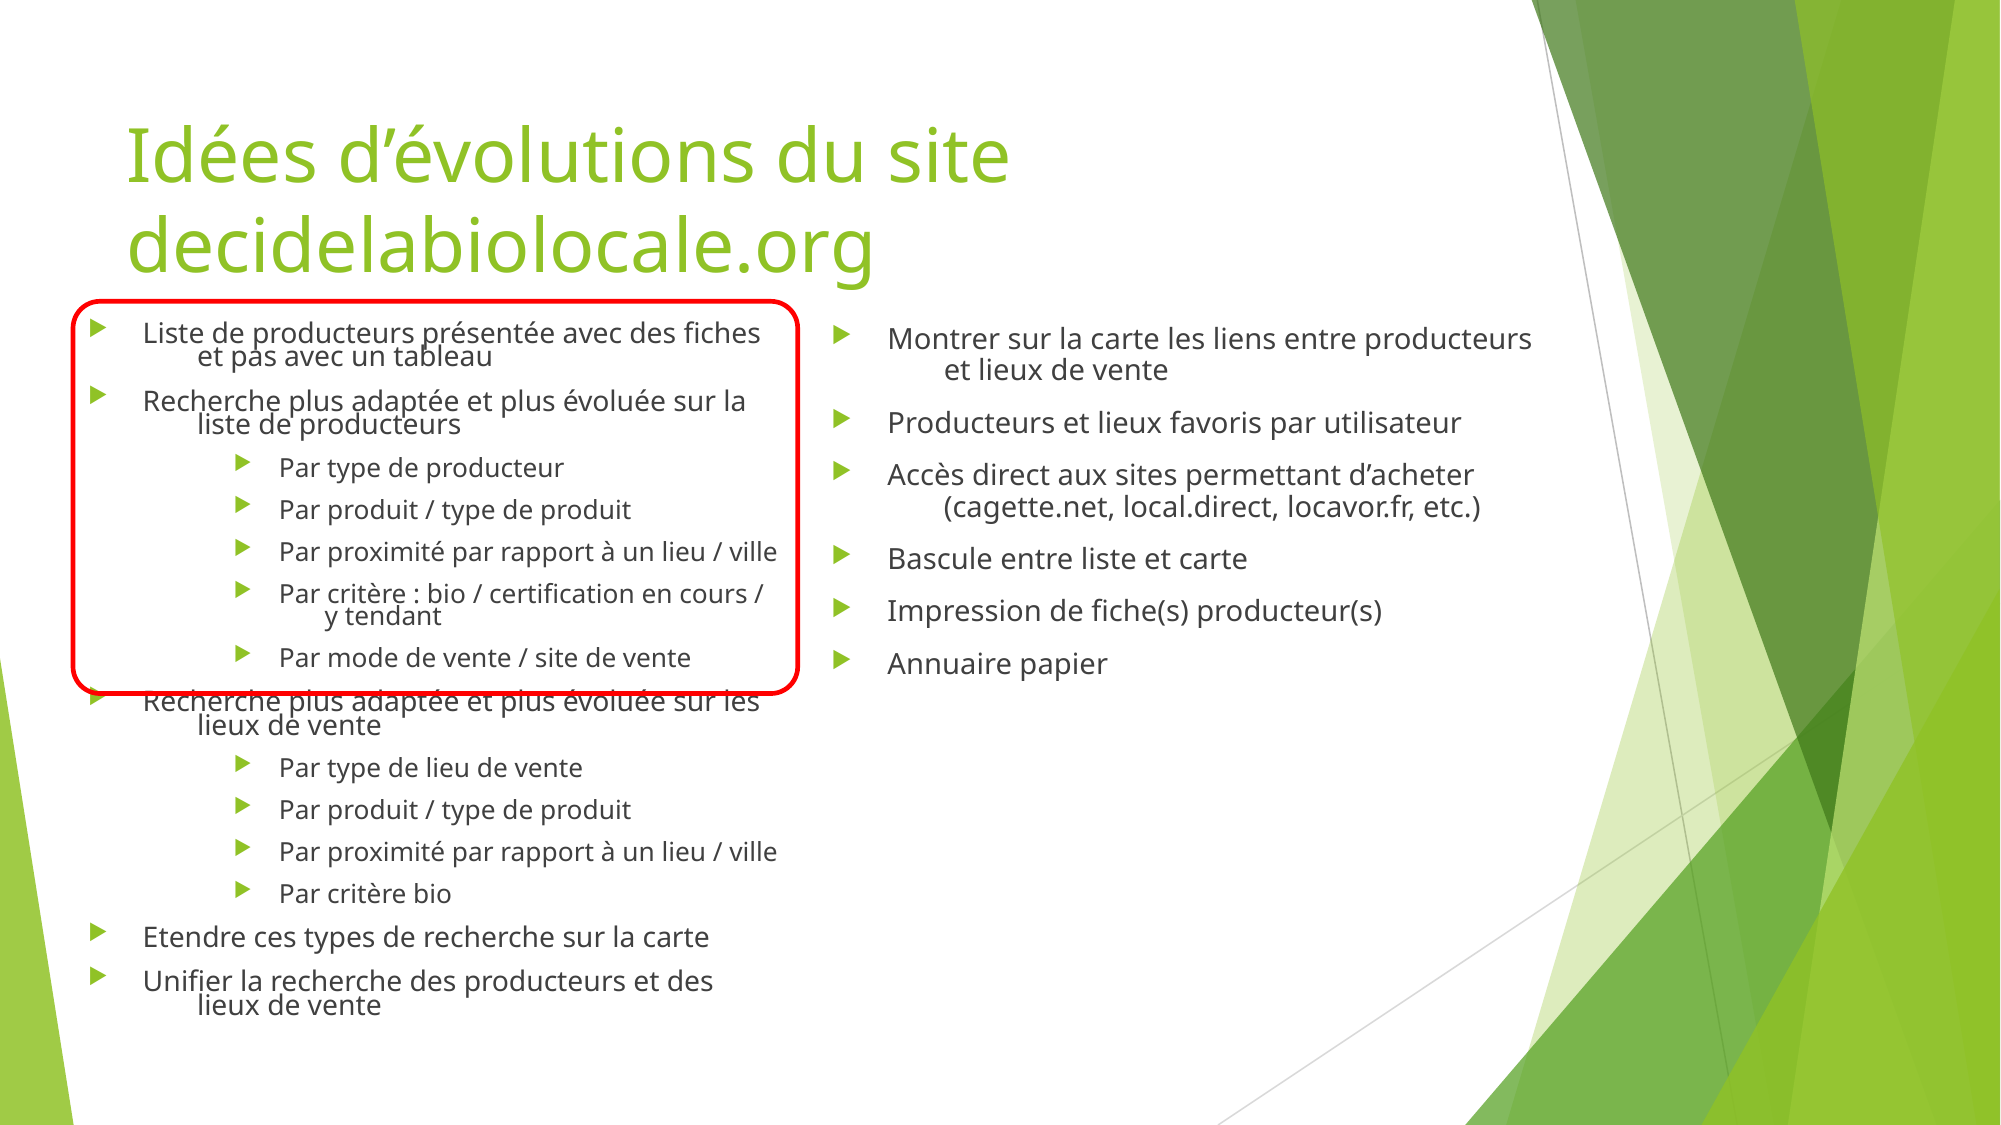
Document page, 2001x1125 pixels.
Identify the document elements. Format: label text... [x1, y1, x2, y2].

title Idées d’évolutions du site decidelabiolocale.org [111, 99, 1522, 317]
list Liste de producteurs présentée avec des fiches et pas avec un tableau Recherche plus adaptée et plus évoluée sur la liste de producteurs Par type de producteur Par produit / type de produit Par proximité par rapport à un lieu / ville Par critère : bio / certification en cours / y tendant Par mode de vente / site de vente Recherche plus adaptée et plus évoluée sur les lieux de vente Par type de lieu de vente Par produit / type de produit Par proximité par rapport à un lieu / ville Par critère bio Etendre ces types de recherche sur la carte Unifier la recherche des producteurs et des lieux de vente [73, 680, 798, 1073]
list Liste de producteurs présentée avec des fiches et pas avec un tableau Recherche plus adaptée et plus évoluée sur la liste de producteurs Par type de producteur Par produit / type de produit Par proximité par rapport à un lieu / ville Par critère : bio / certification en cours / y tendant Par mode de vente / site de vente Recherche plus adaptée et plus évoluée sur les lieux de vente Par type de lieu de vente Par produit / type de produit Par proximité par rapport à un lieu / ville Par critère bio Etendre ces types de recherche sur la carte Unifier la recherche des producteurs et des lieux de vente [76, 316, 795, 691]
text_box Montrer sur la carte les liens entre producteurs et lieux de vente Producteurs et lieux favoris par utilisateur Accès direct aux sites permettant d’acheter (cagette.net, local.direct, locavor.fr, etc.) Bascule entre liste et carte Impression de fiche(s) producteur(s) Annuaire papier [816, 316, 1560, 1073]
title Idées d’évolutions du site decidelabiolocale.org [111, 304, 791, 316]
